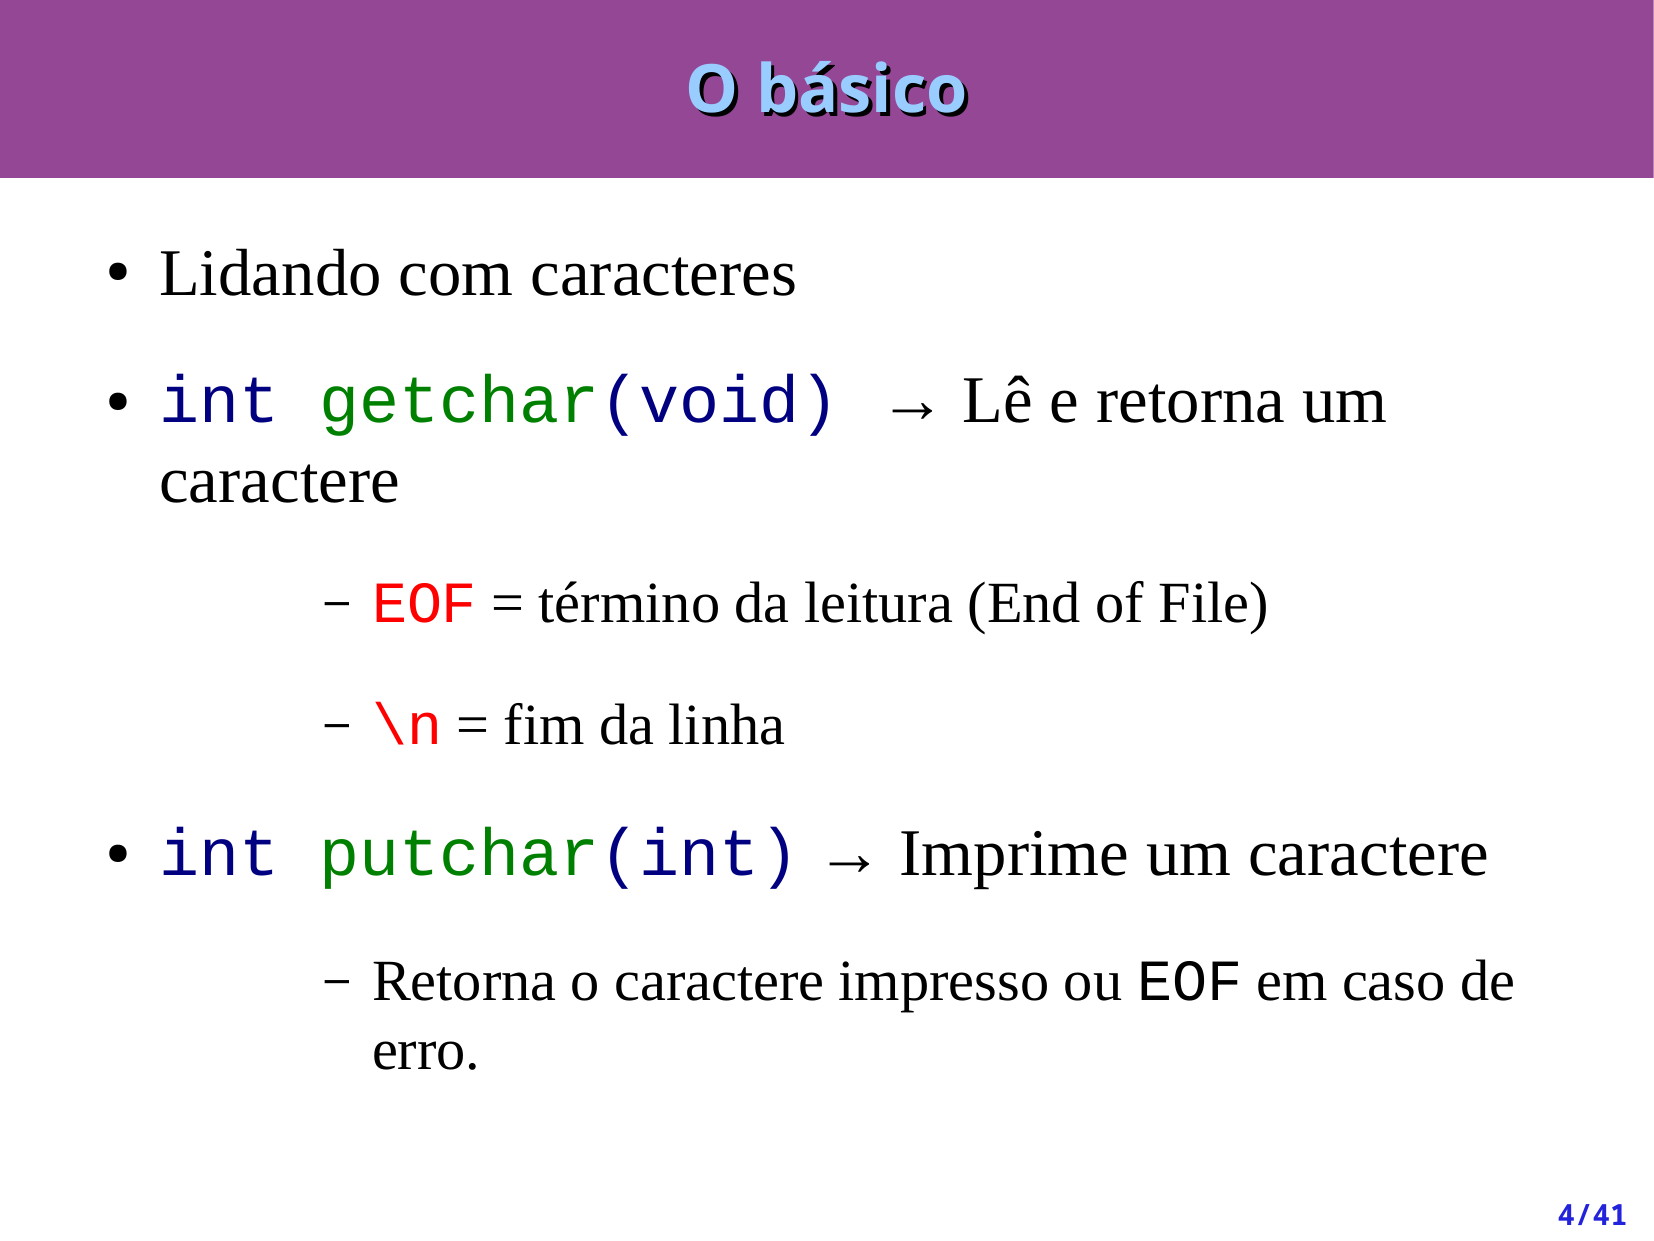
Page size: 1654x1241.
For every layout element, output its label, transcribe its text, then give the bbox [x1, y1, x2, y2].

list Lidando com caracteres int getchar(void) → Lê e retorna um caractere EOF = término da leitura (End of File) \n = fim da linha int putchar(int) → Imprime um caractere Retorna o caractere impresso ou EOF em caso de erro. [88, 236, 1577, 1084]
title O básico [82, 0, 1571, 176]
